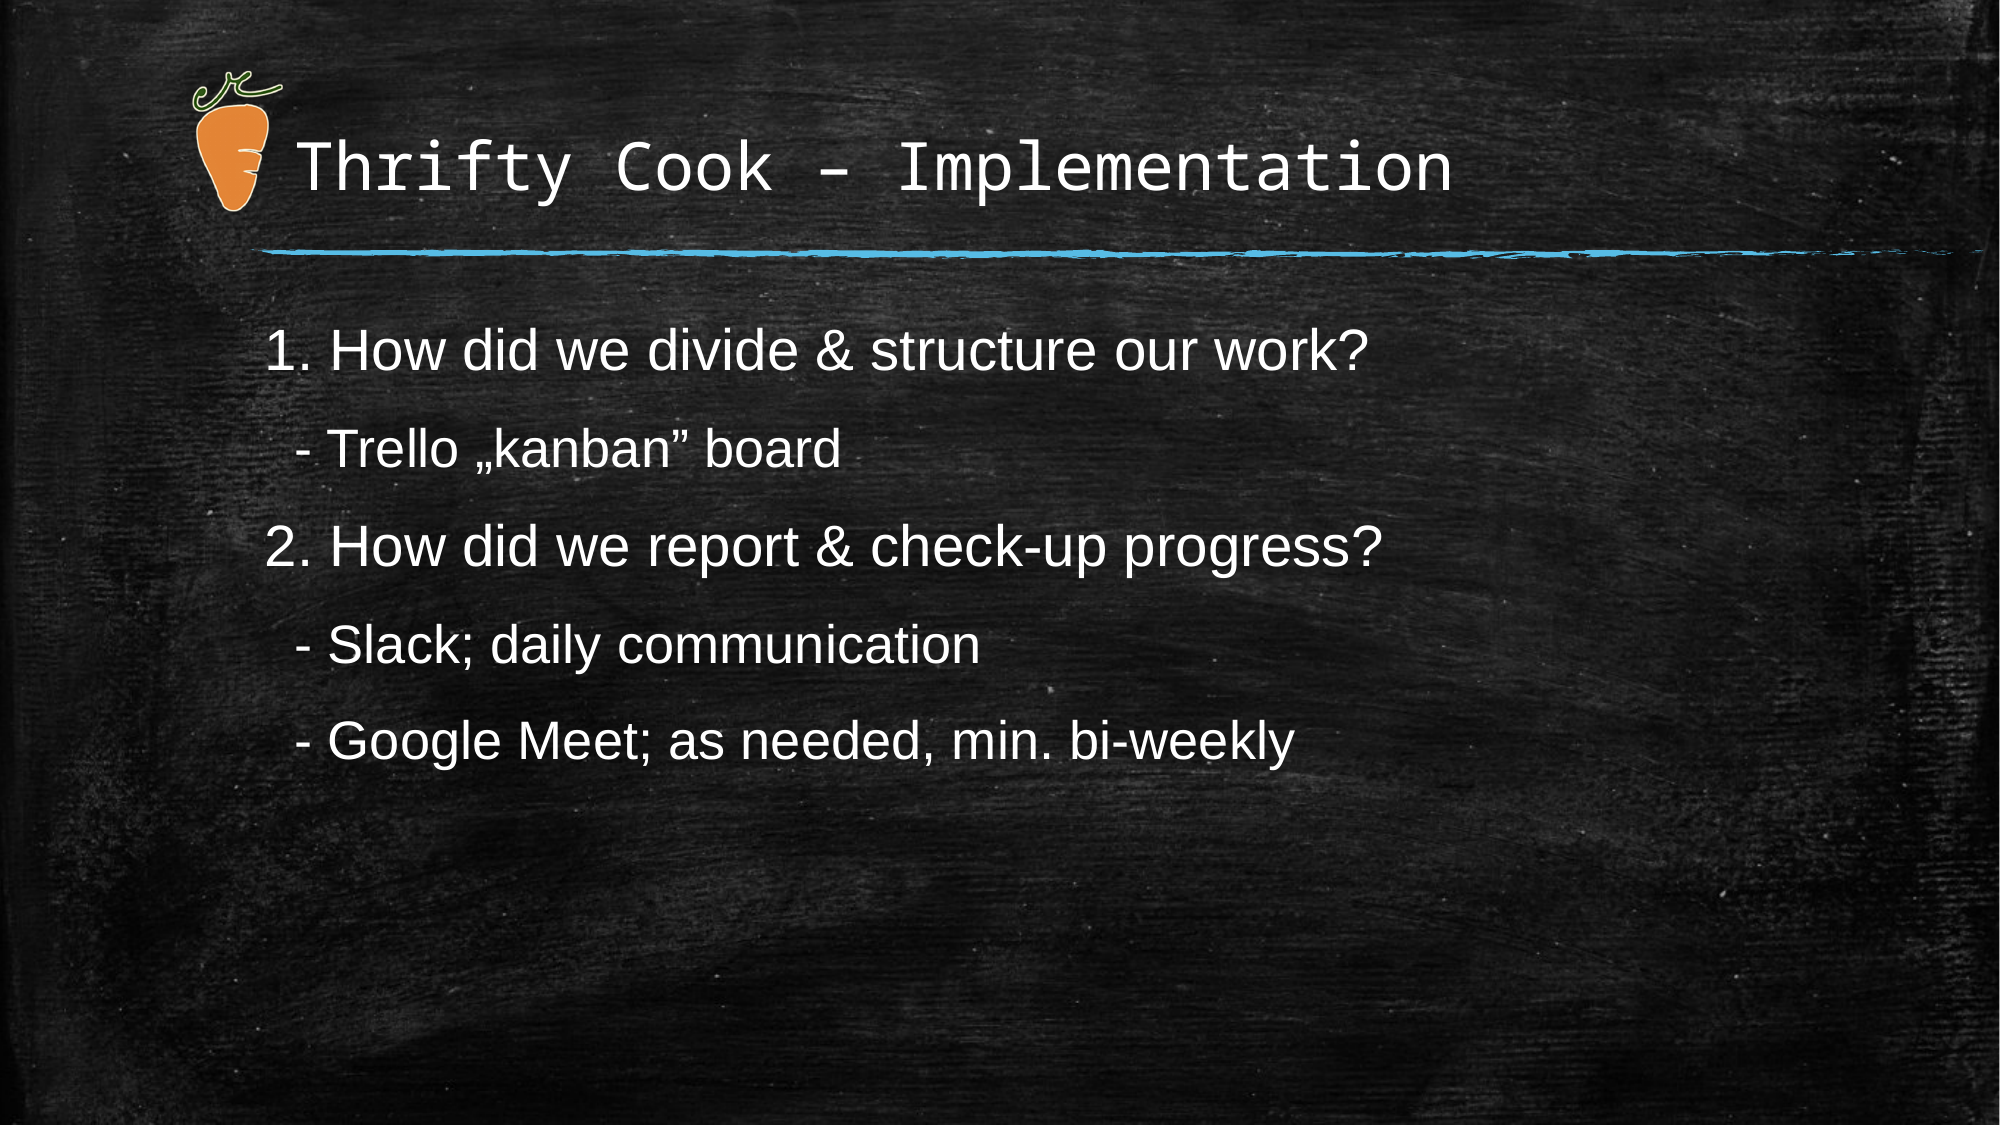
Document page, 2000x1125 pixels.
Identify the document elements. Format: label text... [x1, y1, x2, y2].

picture [166, 69, 309, 213]
list 1. How did we divide & structure our work? - Trello „kanban” board 2. How did we report & check-up progress? - Slack; daily communication - Google Meet; as needed, min. bi-weekly [249, 312, 1750, 1013]
title Thrifty Cook – Implementation [279, 45, 1750, 213]
